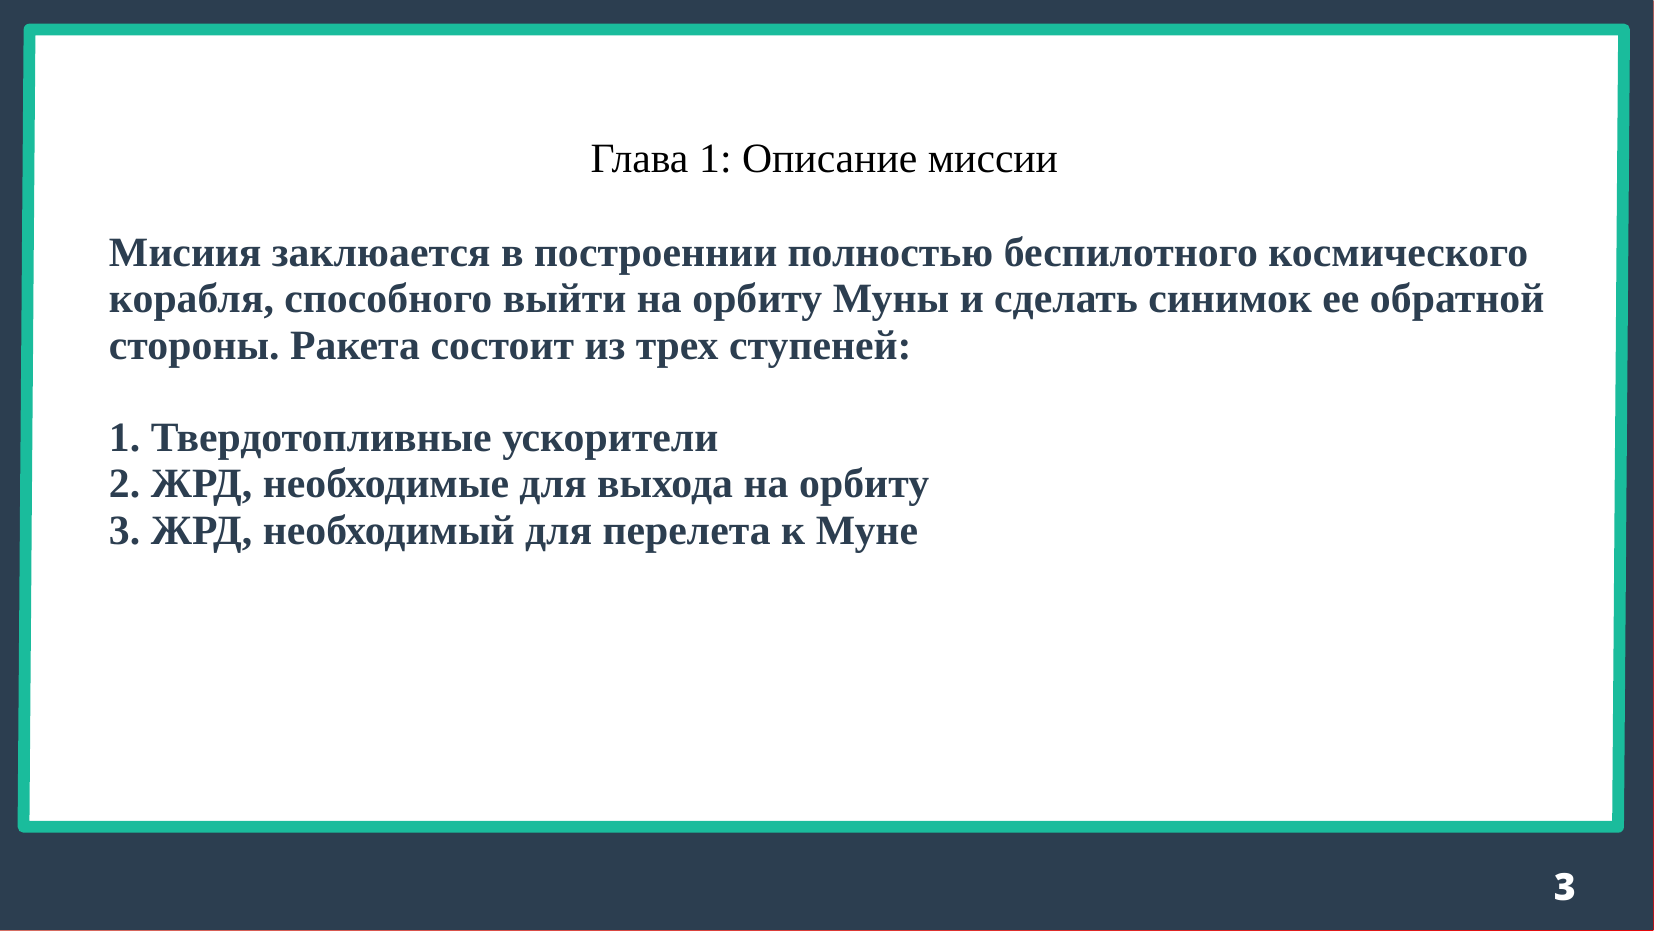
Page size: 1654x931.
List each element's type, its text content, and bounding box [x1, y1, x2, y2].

title Мисиия заклюается в построеннии полностью беспилотного космического корабля, способного выйти на орбиту Муны и сделать синимок ее обратной стороны. Ракета состоит из трех ступеней: 1. Твердотопливные ускорители 2. ЖРД, необходимые для выхода на орбиту 3. ЖРД, необходимый для перелета к Муне [59, 59, 1595, 650]
subtitle Глава 1: Описание миссии [590, 88, 1329, 228]
